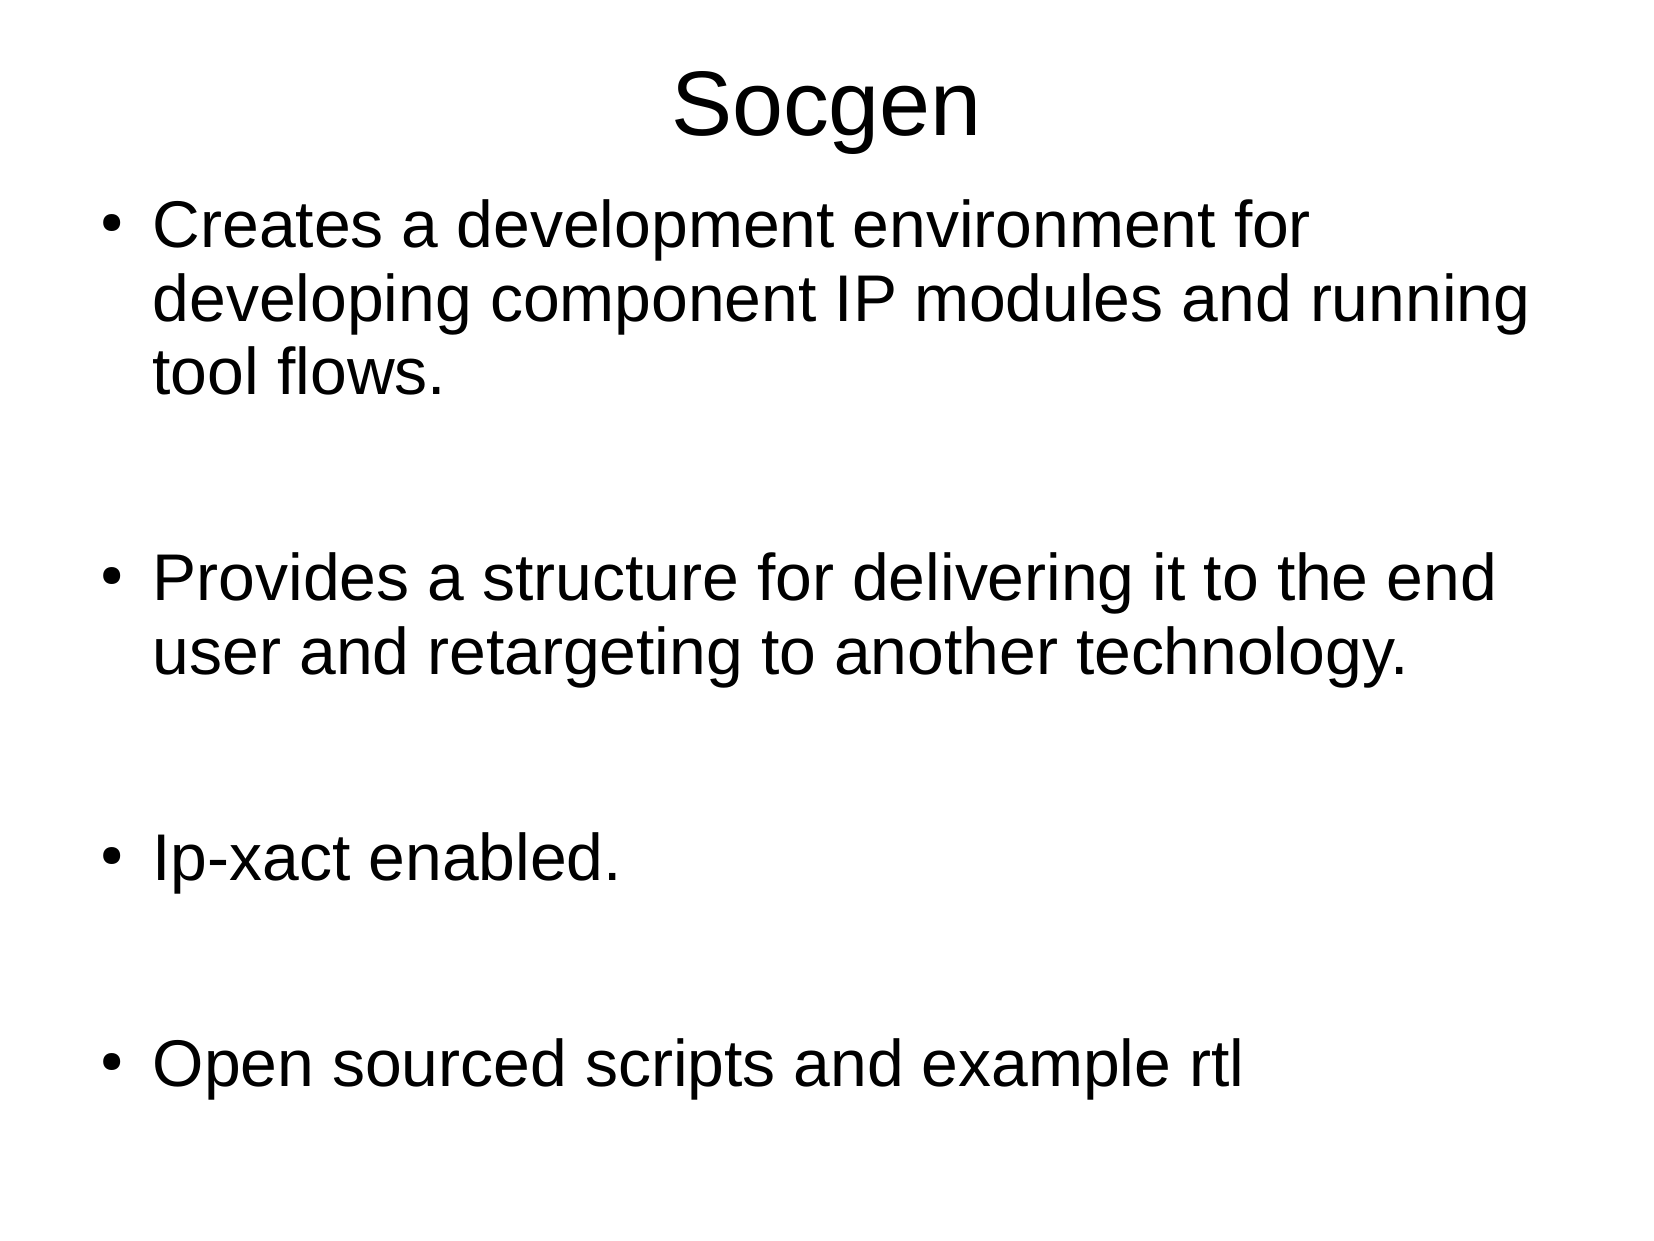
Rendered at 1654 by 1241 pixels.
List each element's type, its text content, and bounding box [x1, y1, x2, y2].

title Socgen [82, 52, 1571, 155]
list Creates a development environment for developing component IP modules and running tool flows. Provides a structure for delivering it to the end user and retargeting to another technology. Ip-xact enabled. Open sourced scripts and example rtl [82, 187, 1571, 1109]
